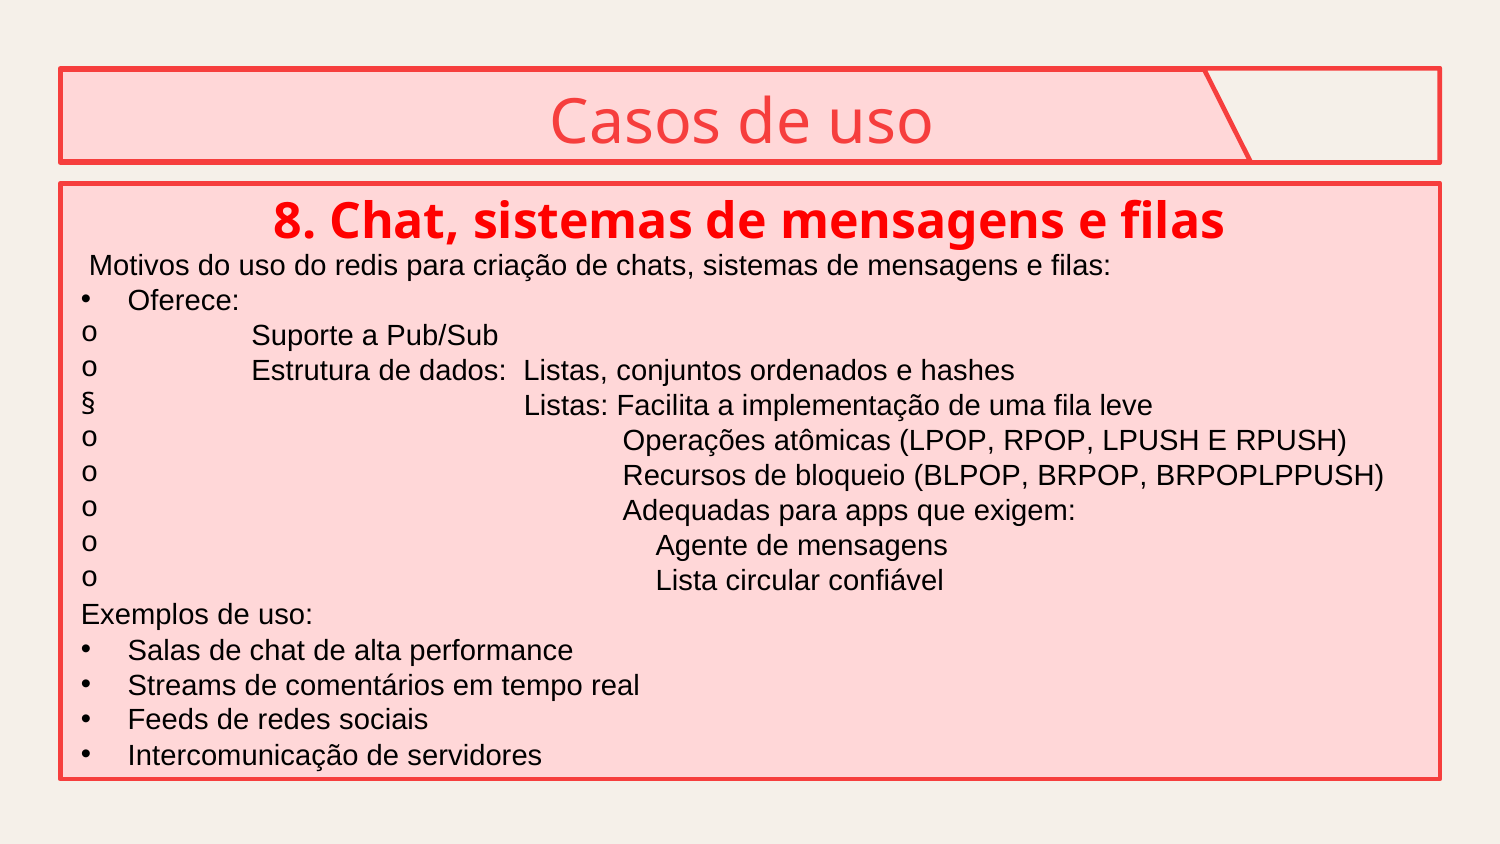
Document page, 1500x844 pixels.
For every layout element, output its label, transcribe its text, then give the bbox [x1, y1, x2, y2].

title Casos de uso [66, 71, 1435, 166]
text_box 8. Chat, sistemas de mensagens e filas [65, 181, 1434, 238]
text_box Motivos do uso do redis para criação de chats, sistemas de mensagens e filas: Oferece: Suporte a Pub/Sub Estrutura de dados: Listas, conjuntos ordenados e hashes Listas: Facilita a implementação de uma fila leve Operações atômicas (LPOP, RPOP, LPUSH E RPUSH) Recursos de bloqueio (BLPOP, BRPOP, BRPOPLPPUSH) Adequadas para apps que exigem: Agente de mensagens Lista circular confiável Exemplos de uso: Salas de chat de alta performance Streams de comentários em tempo real Feeds de redes sociais Intercomunicação de servidores [65, 238, 1434, 785]
